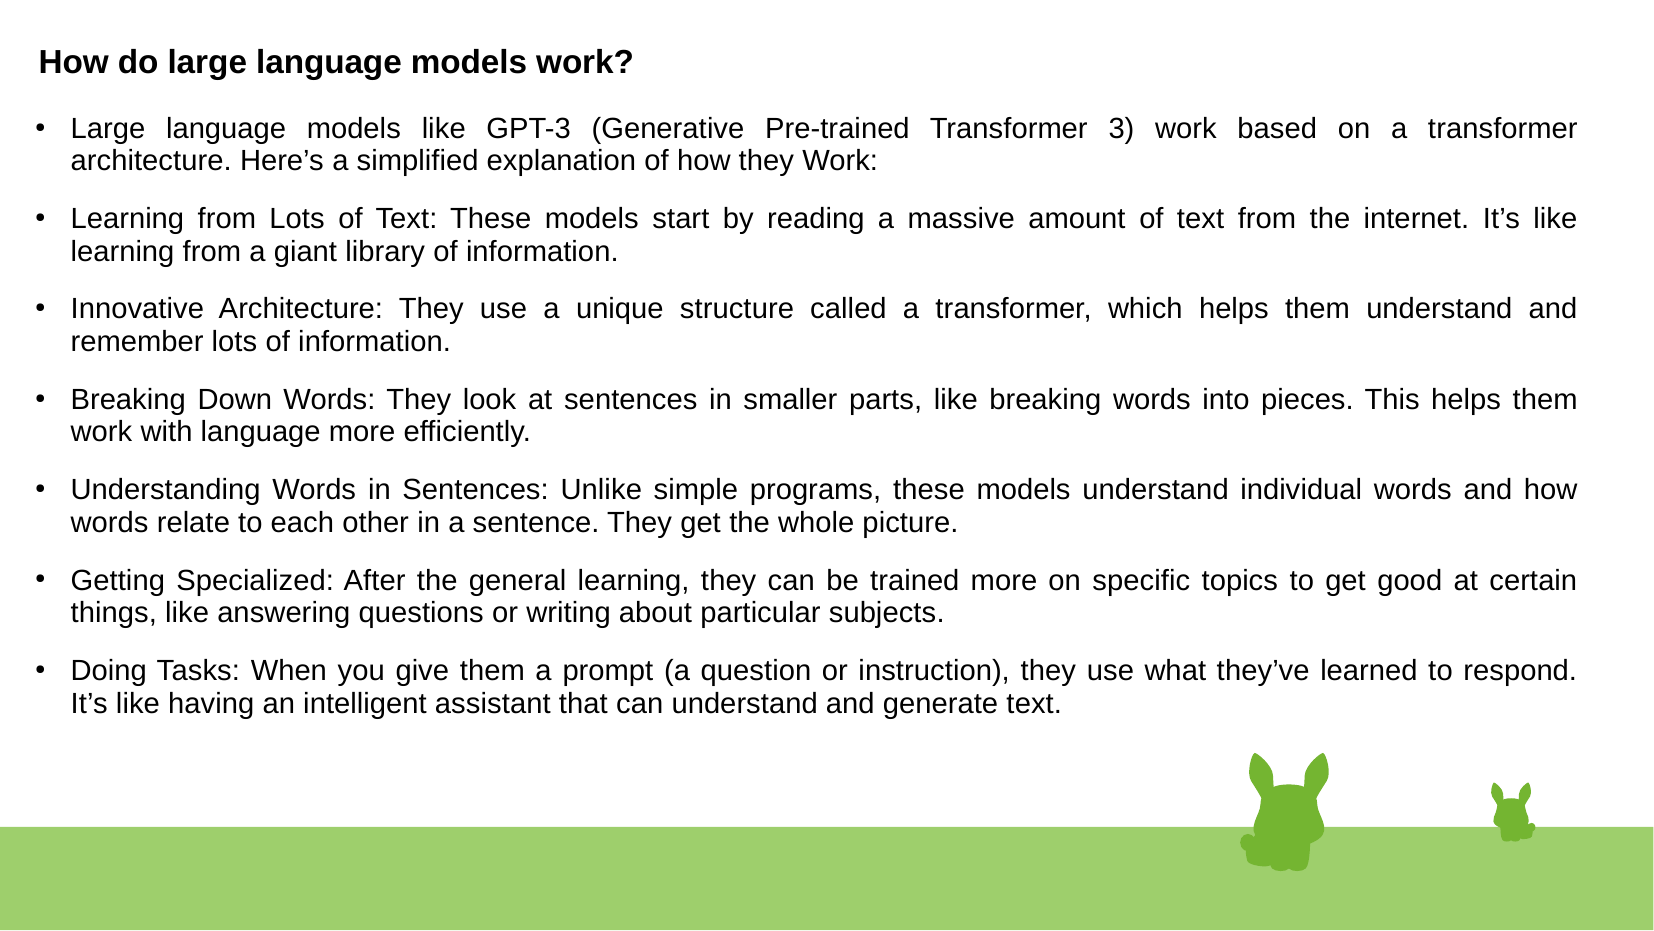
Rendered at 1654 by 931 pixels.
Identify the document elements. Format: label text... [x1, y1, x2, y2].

text_box How do large language models work? [23, 35, 650, 104]
text_box Large language models like GPT-3 (Generative Pre-trained Transformer 3) work based on a transformer architecture. Here’s a simplified explanation of how they Work: Learning from Lots of Text: These models start by reading a massive amount of text from the internet. It’s like learning from a giant library of information. Innovative Architecture: They use a unique structure called a transformer, which helps them understand and remember lots of information. Breaking Down Words: They look at sentences in smaller parts, like breaking words into pieces. This helps them work with language more efficiently. Understanding Words in Sentences: Unlike simple programs, these models understand individual words and how words relate to each other in a sentence. They get the whole picture. Getting Specialized: After the general learning, they can be trained more on specific topics to get good at certain things, like answering questions or writing about particular subjects. Doing Tasks: When you give them a prompt (a question or instruction), they use what they’ve learned to respond. It’s like having an intelligent assistant that can understand and generate text. [20, 104, 1595, 715]
